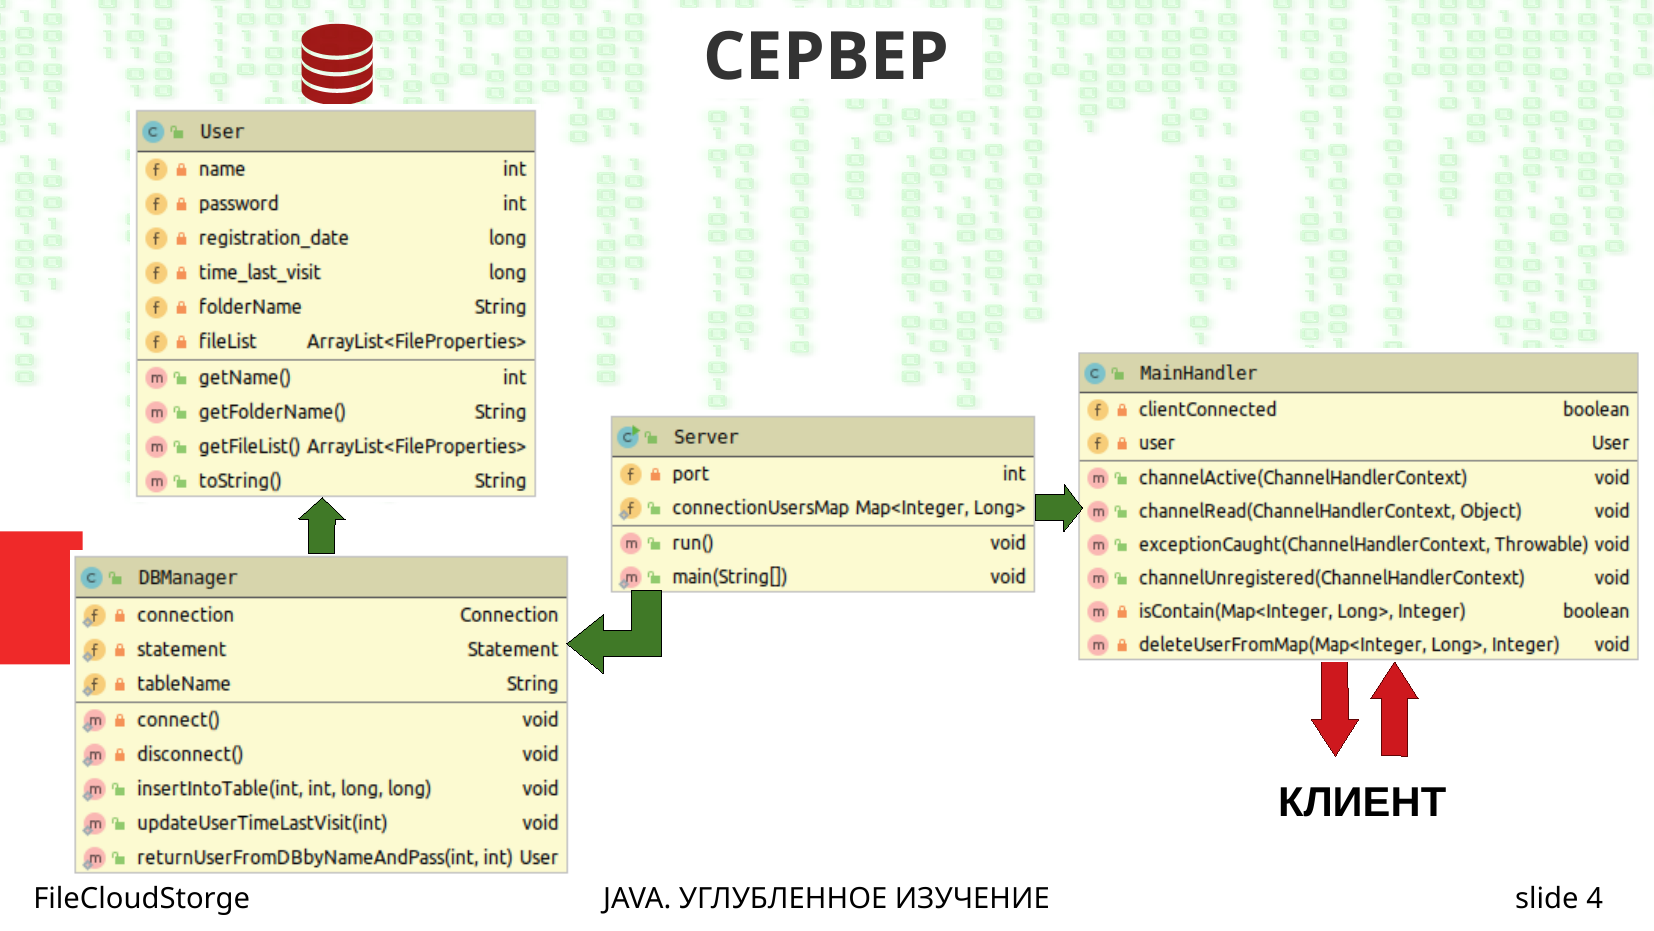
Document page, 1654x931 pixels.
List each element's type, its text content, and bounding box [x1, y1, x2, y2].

text_box [1311, 662, 1359, 757]
text_box [566, 590, 662, 674]
picture [0, 0, 1654, 662]
text_box КЛИЕНТ [1263, 771, 1462, 833]
text_box [1035, 484, 1083, 532]
text_box [1370, 662, 1419, 757]
text_box JAVA. УГЛУБЛЕННОЕ ИЗУЧЕНИЕ [546, 846, 1108, 931]
title СЕРВЕР [671, 14, 982, 92]
text_box slide 4 [1464, 876, 1654, 917]
picture [70, 550, 573, 877]
text_box FileCloudStorge [0, 876, 284, 917]
text_box [298, 497, 346, 554]
